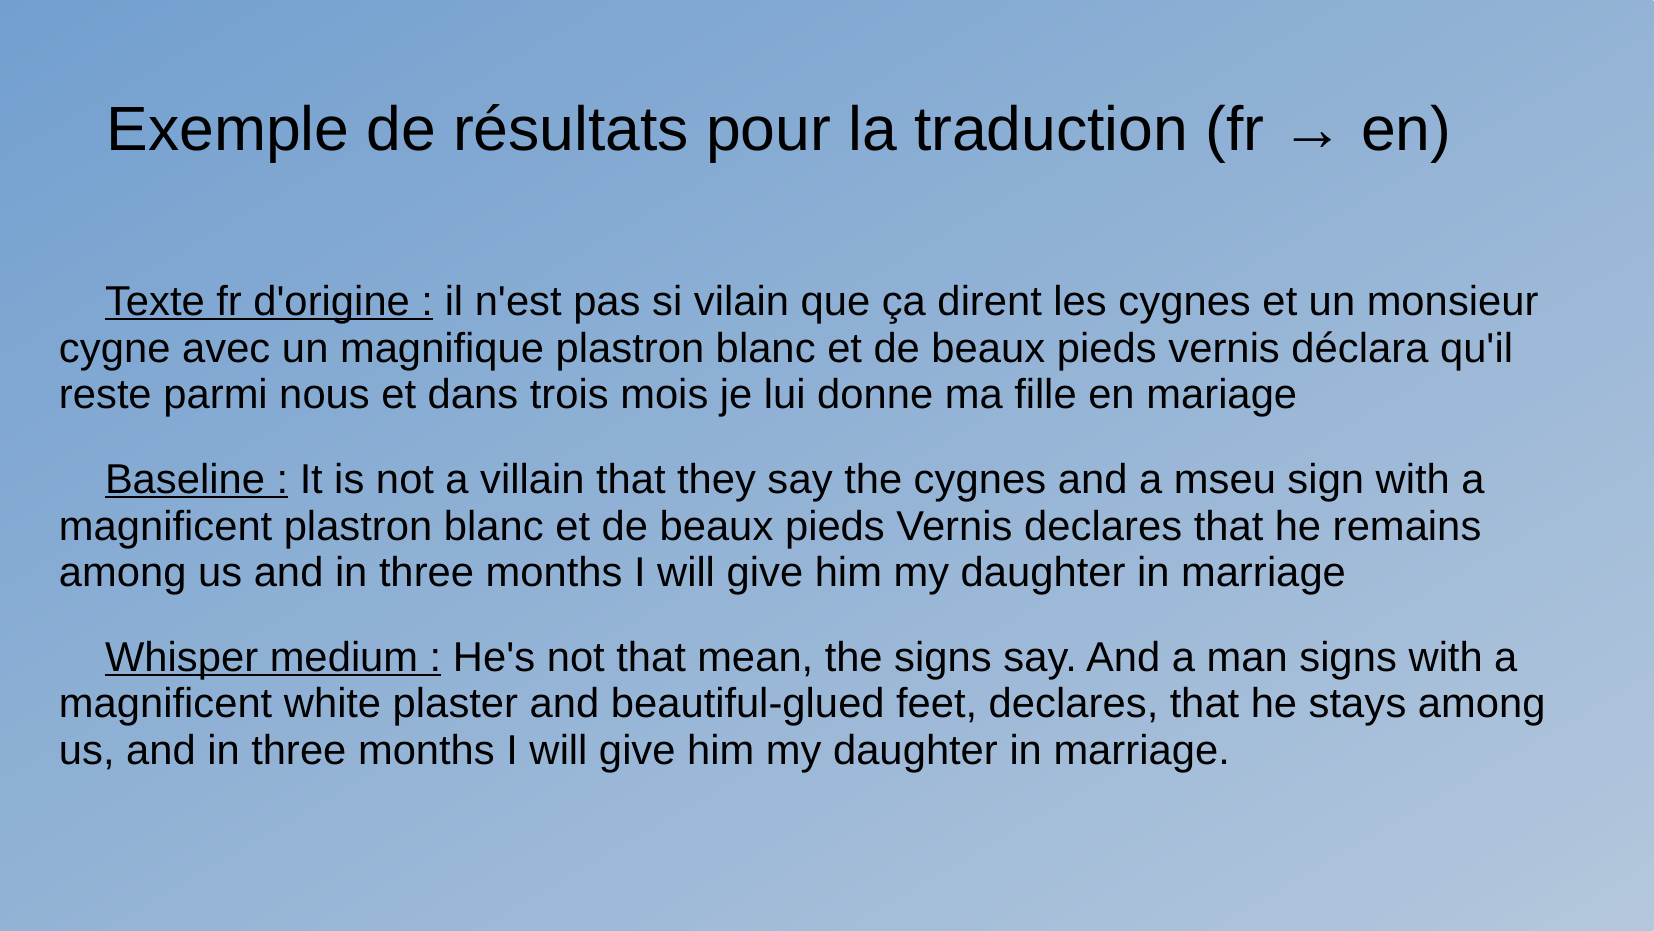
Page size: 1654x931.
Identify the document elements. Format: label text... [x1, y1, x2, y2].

list Texte fr d'origine : il n'est pas si vilain que ça dirent les cygnes et un monsieur cygne avec un magnifique plastron blanc et de beaux pieds vernis déclara qu'il reste parmi nous et dans trois mois je lui donne ma fille en mariage Baseline : It is not a villain that they say the cygnes and a mseu sign with a magnificent plastron blanc et de beaux pieds Vernis declares that he remains among us and in three months I will give him my daughter in marriage Whisper medium : He's not that mean, the signs say. And a man signs with a magnificent white plaster and beautiful-glued feet, declares, that he stays among us, and in three months I will give him my daughter in marriage. [59, 206, 1595, 931]
title Exemple de résultats pour la traduction (fr → en) [106, 51, 1595, 206]
